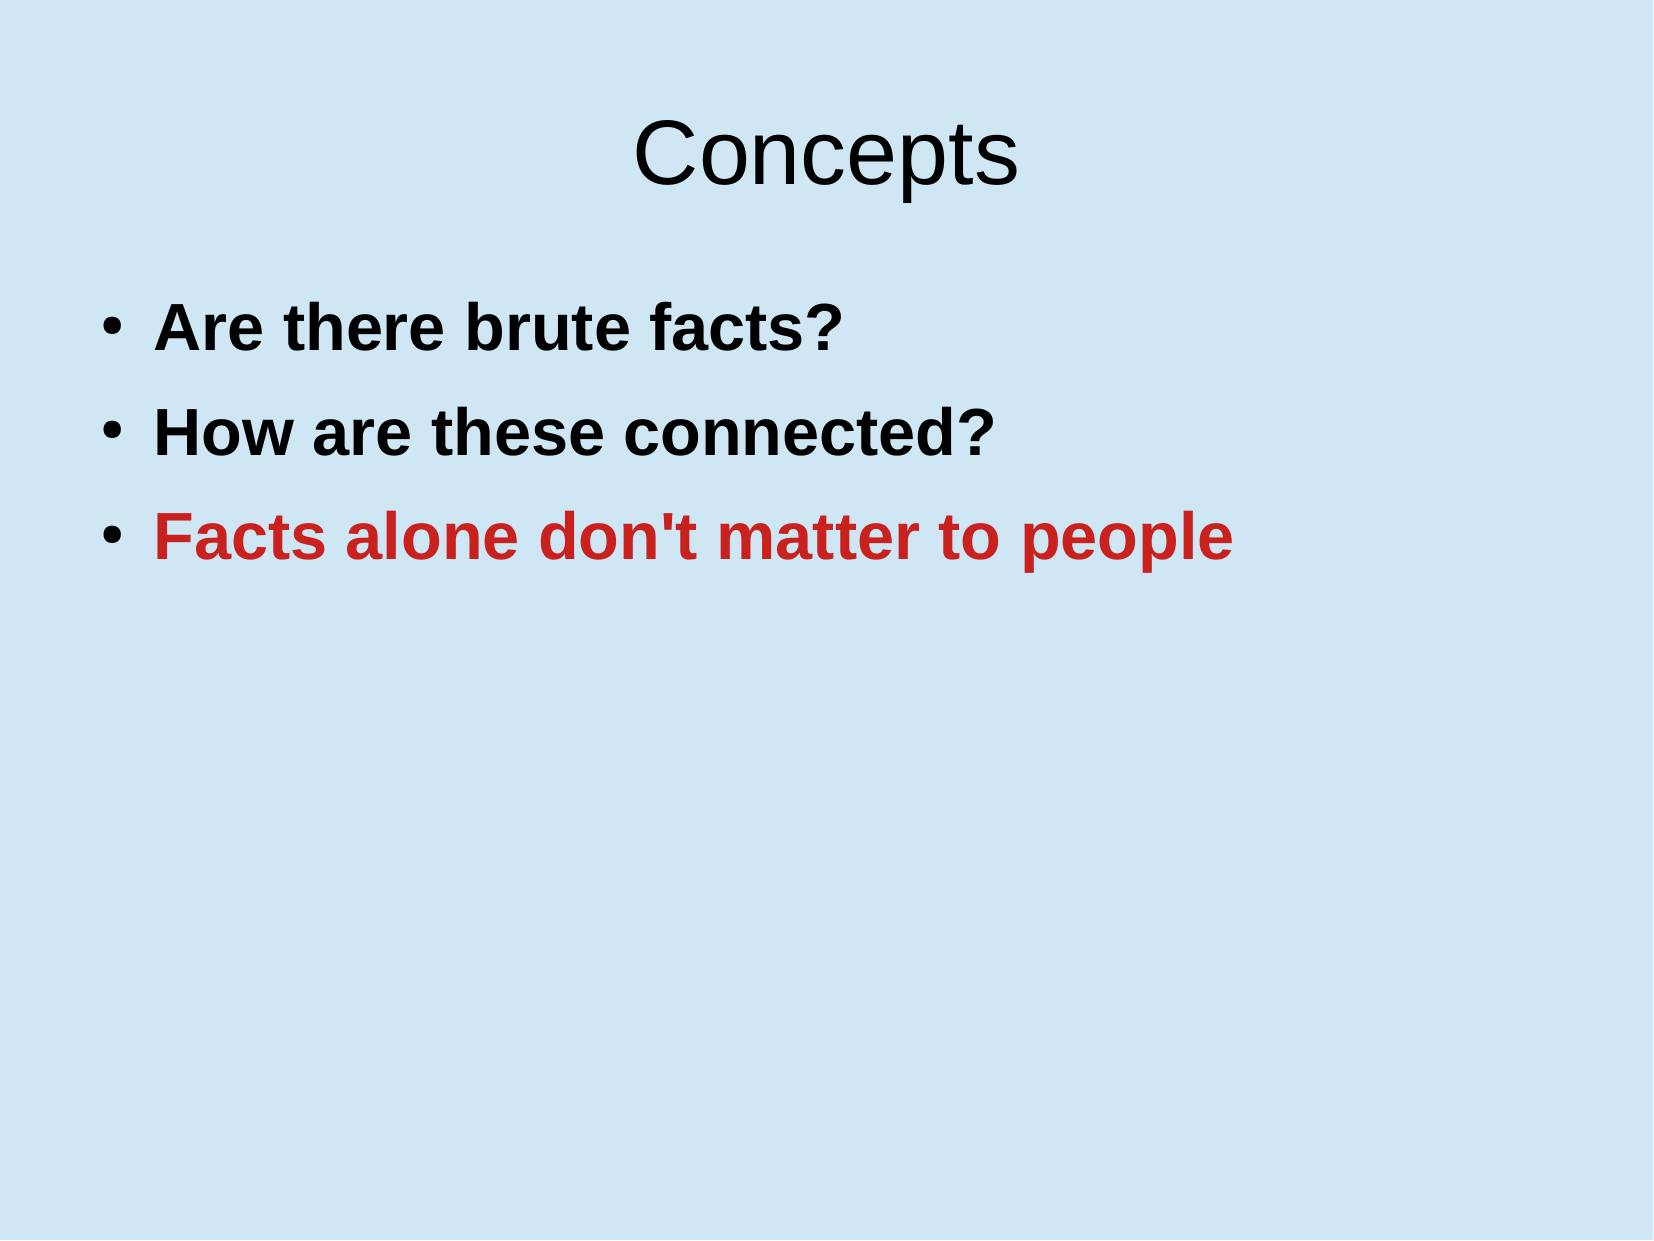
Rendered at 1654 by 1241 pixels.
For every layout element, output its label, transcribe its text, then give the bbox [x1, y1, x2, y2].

list Are there brute facts? How are these connected? Facts alone don't matter to people [82, 290, 1571, 1010]
title Concepts [82, 49, 1571, 257]
